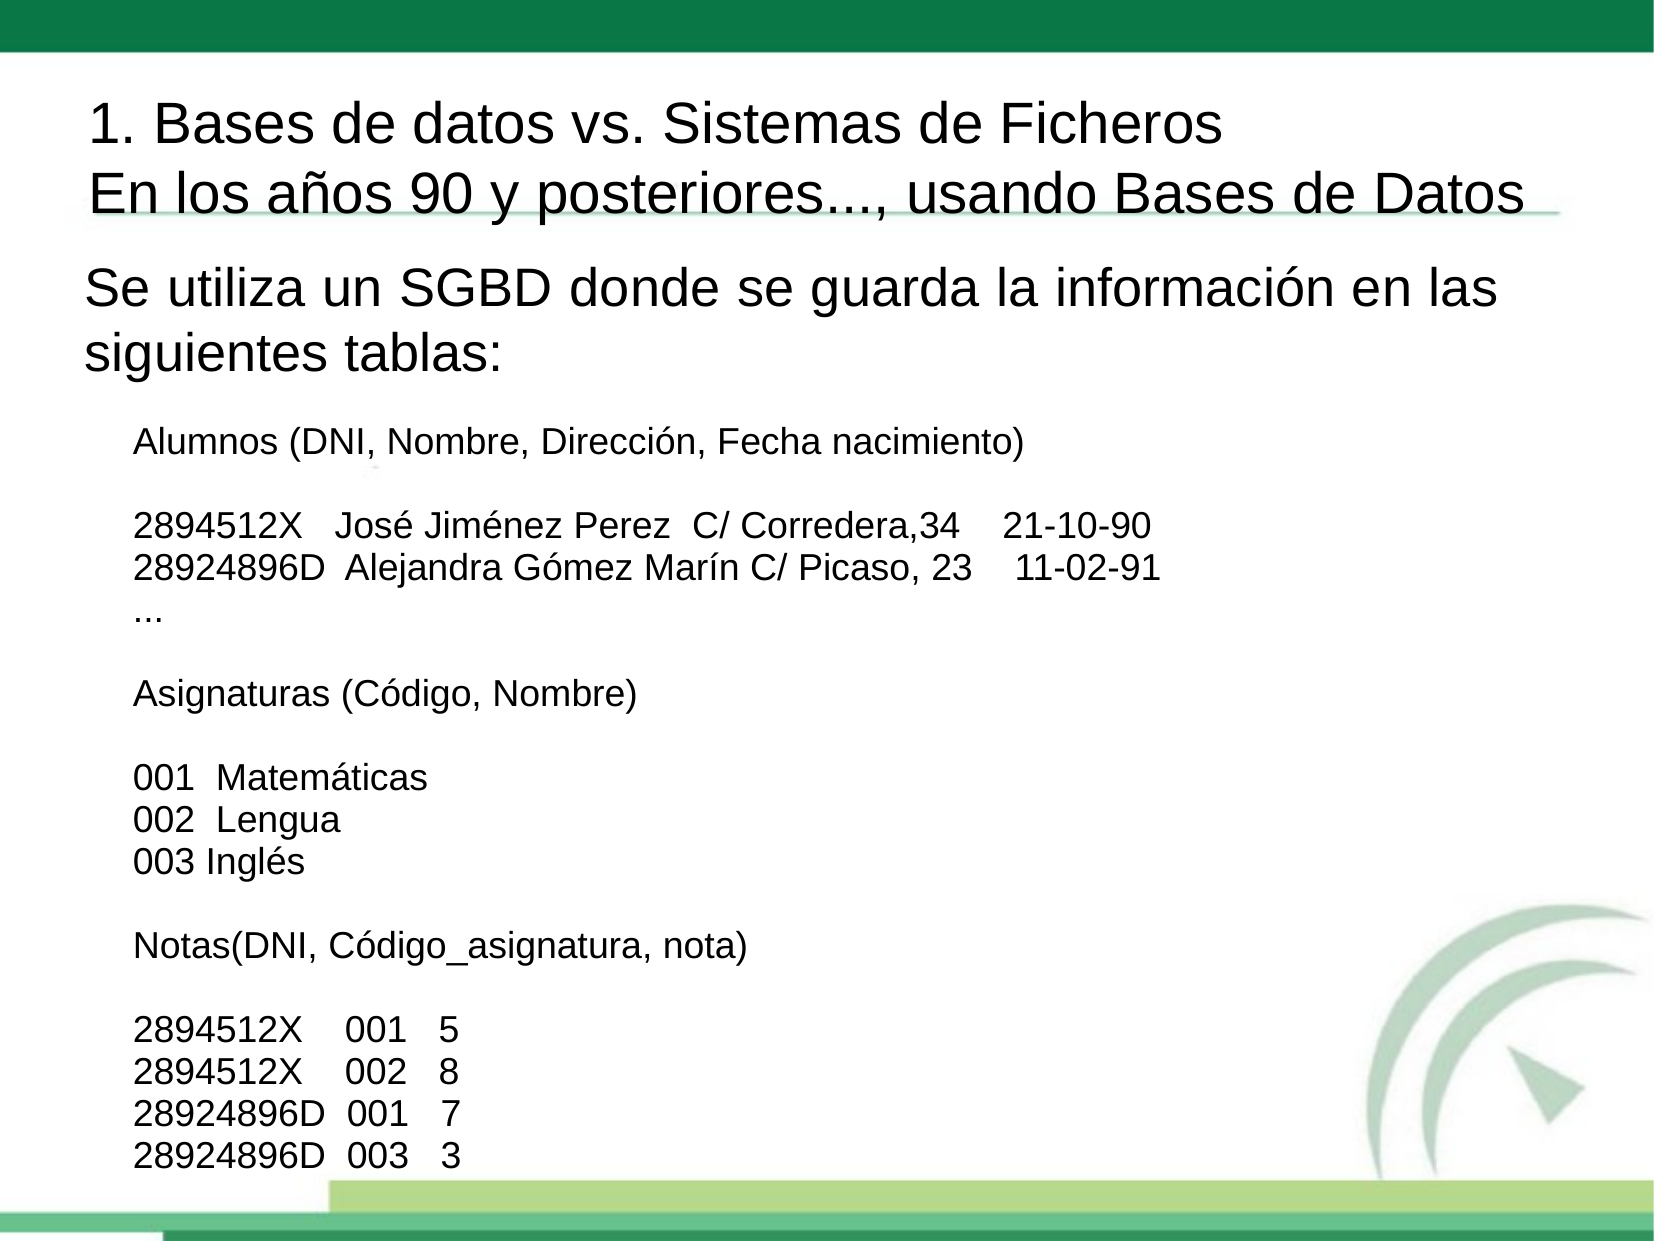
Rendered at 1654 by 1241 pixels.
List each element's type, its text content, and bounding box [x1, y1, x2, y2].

subtitle Se utiliza un SGBD donde se guarda la información en las siguientes tablas: [84, 229, 1573, 405]
text_box Alumnos (DNI, Nombre, Dirección, Fecha nacimiento) 2894512X José Jiménez Perez C/ Corredera,34 21-10-90 28924896D Alejandra Gómez Marín C/ Picaso, 23 11-02-91 ... Asignaturas (Código, Nombre) 001 Matemáticas 002 Lengua 003 Inglés Notas(DNI, Código_asignatura, nota) 2894512X 001 5 2894512X 002 8 28924896D 001 7 28924896D 003 3 [118, 413, 1418, 1184]
title 1. Bases de datos vs. Sistemas de Ficheros En los años 90 y posteriores..., usando Bases de Datos [88, 59, 1577, 252]
